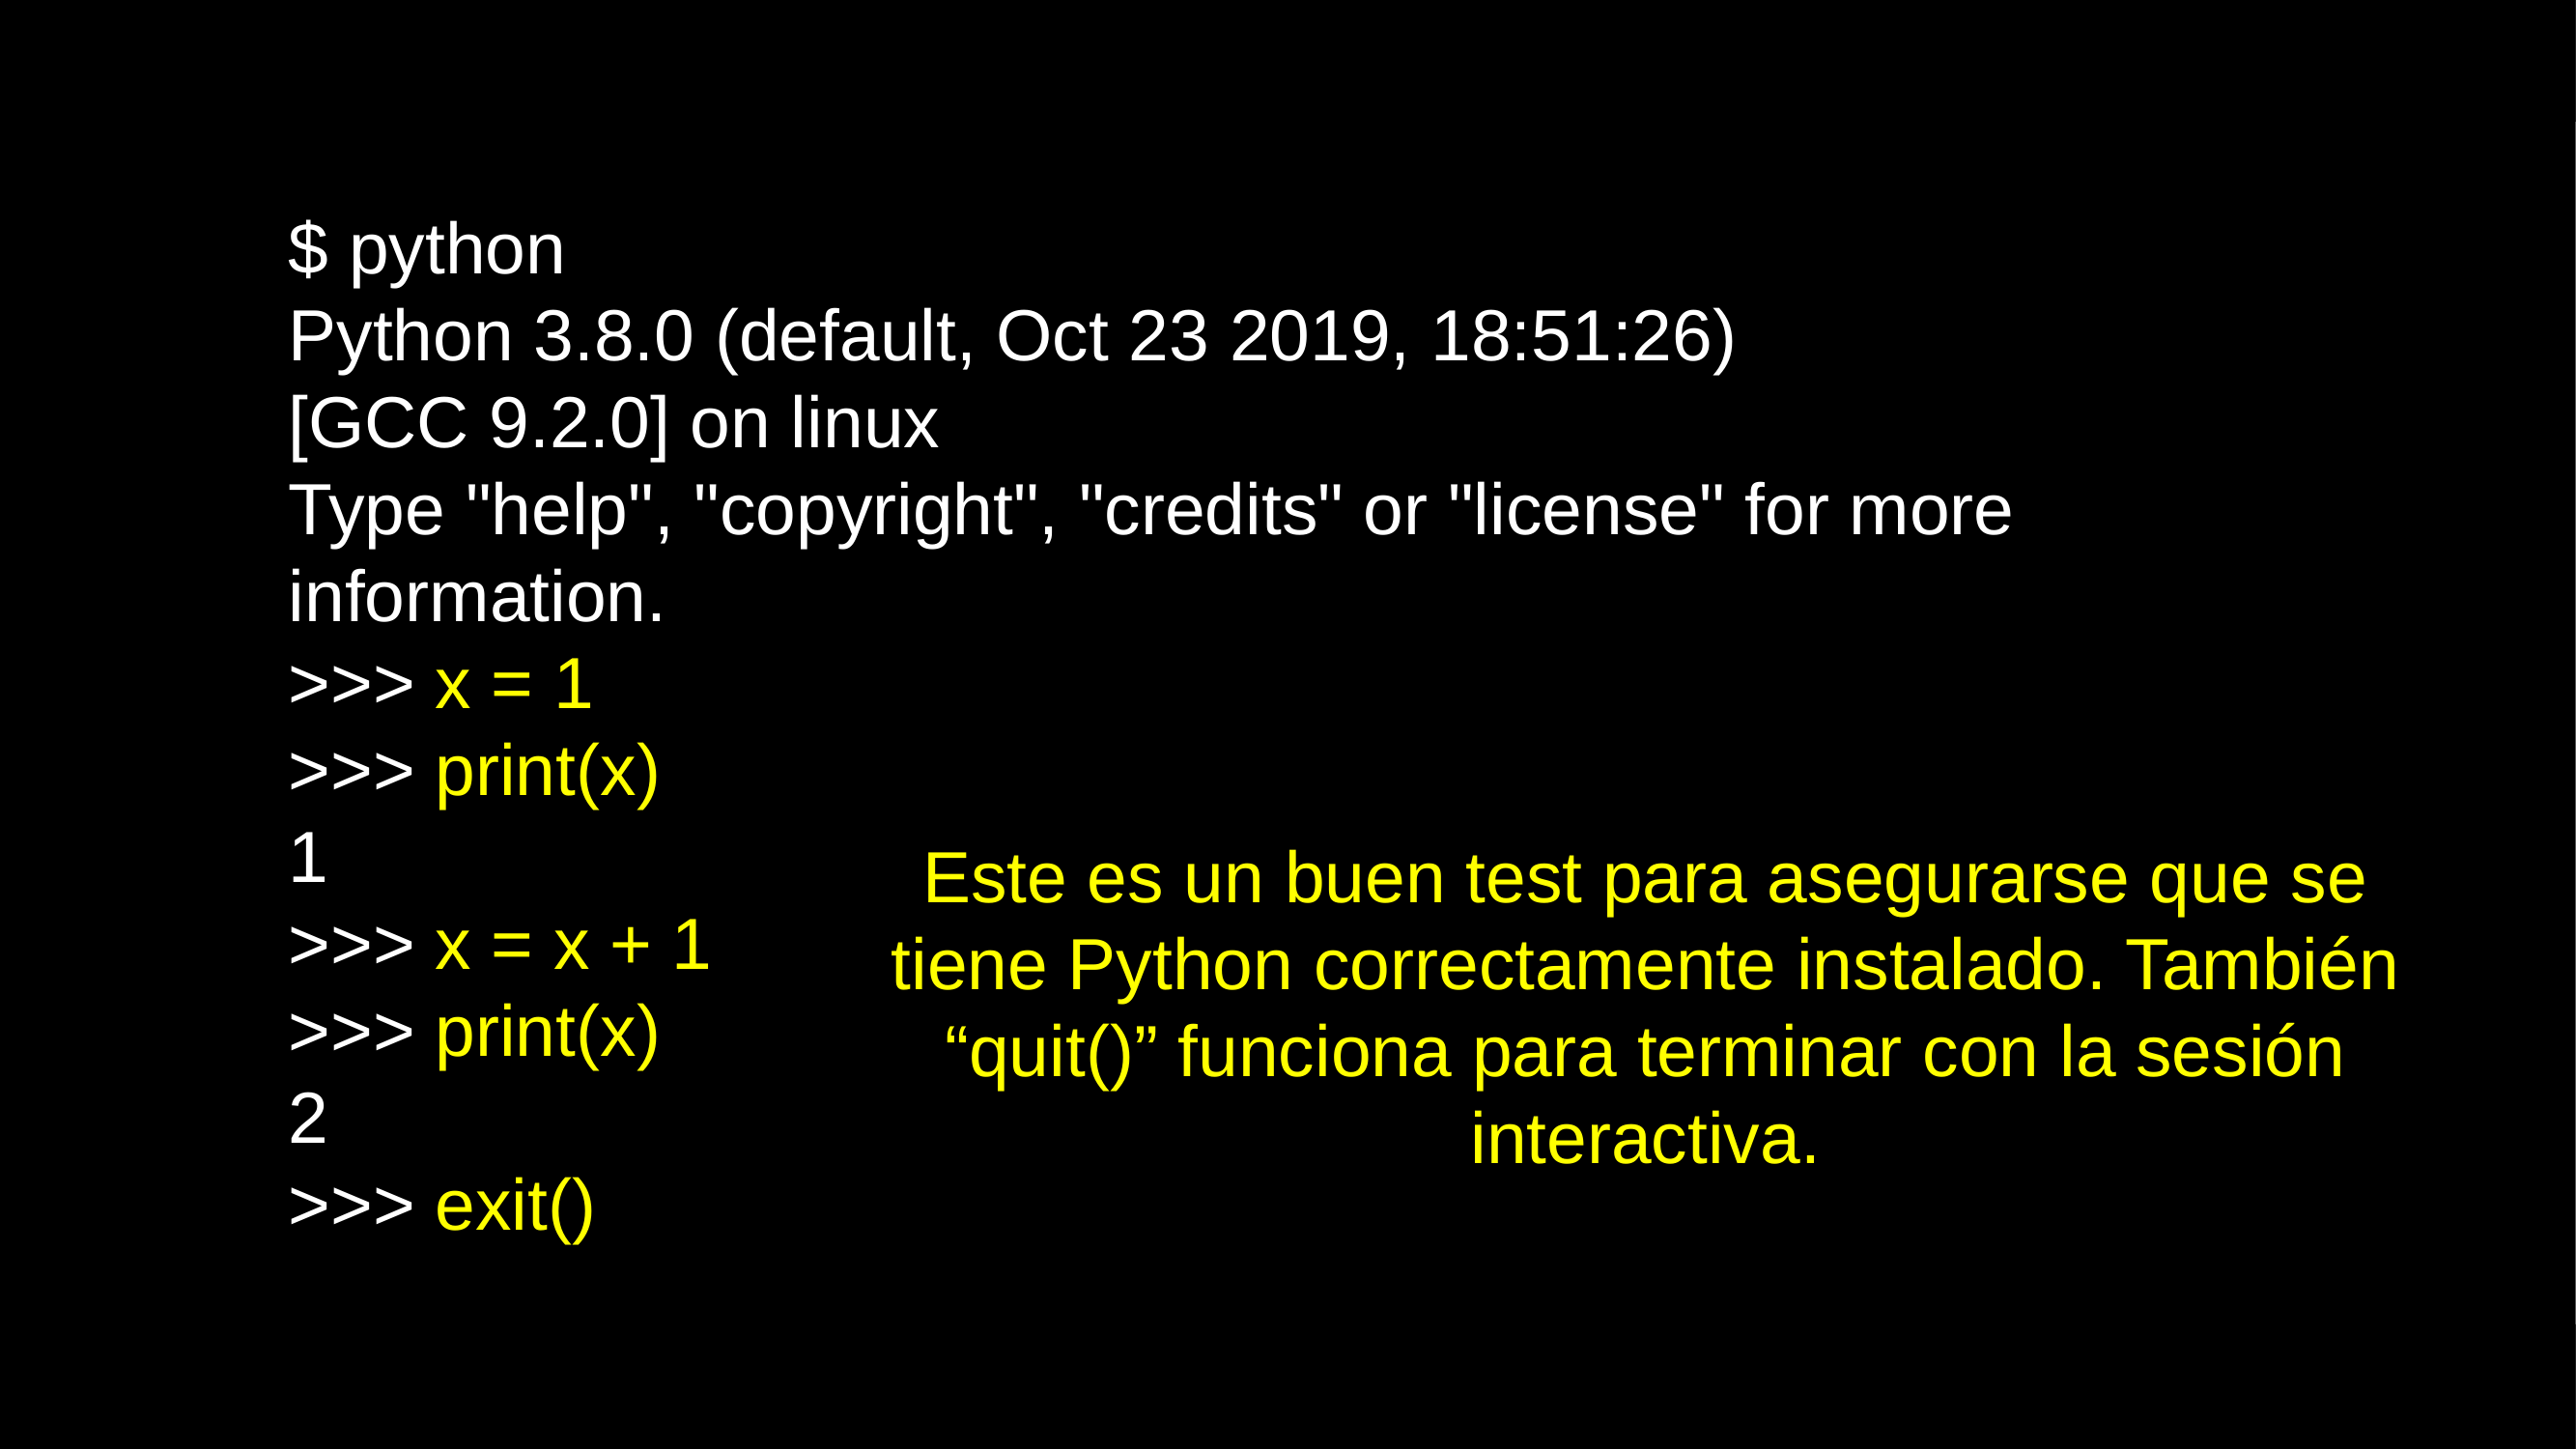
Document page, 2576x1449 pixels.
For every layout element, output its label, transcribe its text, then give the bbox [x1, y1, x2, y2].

text_box $ python Python 3.8.0 (default, Oct 23 2019, 18:51:26) [GCC 9.2.0] on linux Type "help", "copyright", "credits" or "license" for more information. >>> x = 1 >>> print(x) 1 >>> x = x + 1 >>> print(x) 2 >>> exit() [288, 241, 2290, 1207]
text_box Este es un buen test para asegurarse que se tiene Python correctamente instalado. También “quit()” funciona para terminar con la sesión interactiva. [890, 872, 2401, 1136]
